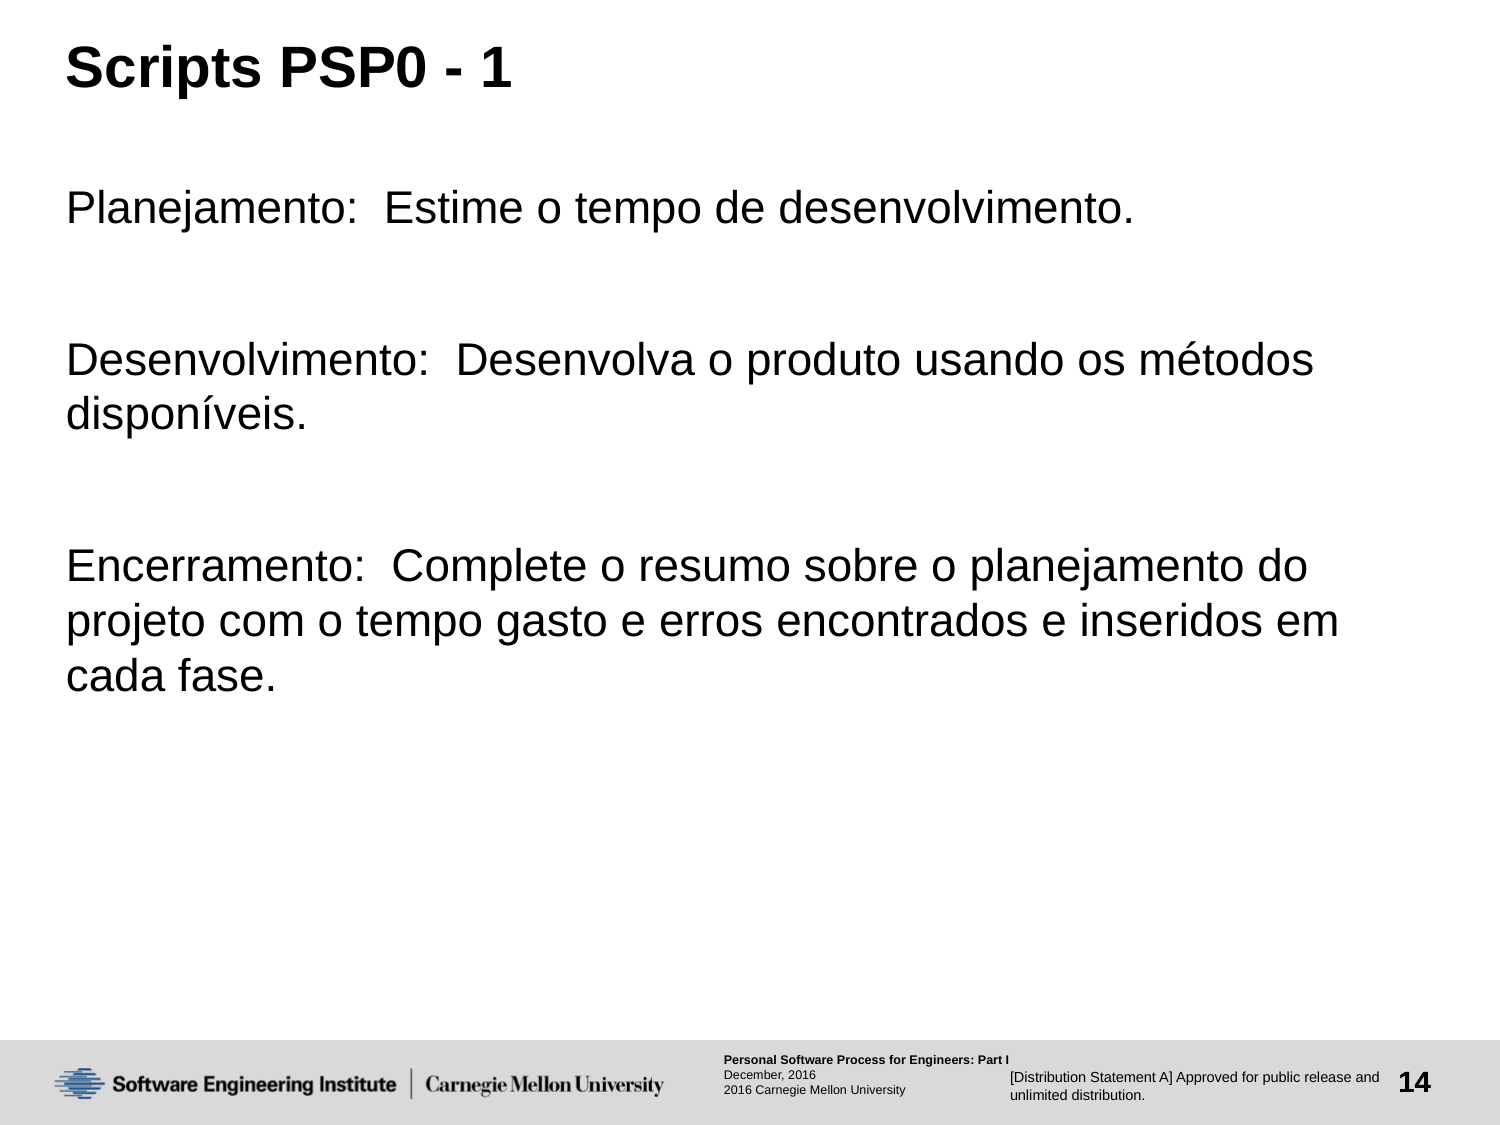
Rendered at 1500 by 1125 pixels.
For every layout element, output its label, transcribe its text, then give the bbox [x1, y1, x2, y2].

picture [46, 1061, 673, 1104]
list Planejamento: Estime o tempo de desenvolvimento. Desenvolvimento: Desenvolva o produto usando os métodos disponíveis. Encerramento: Complete o resumo sobre o planejamento do projeto com o tempo gasto e erros encontrados e inseridos em cada fase. [65, 177, 1431, 1000]
title Scripts PSP0 - 1 [65, 37, 1313, 148]
